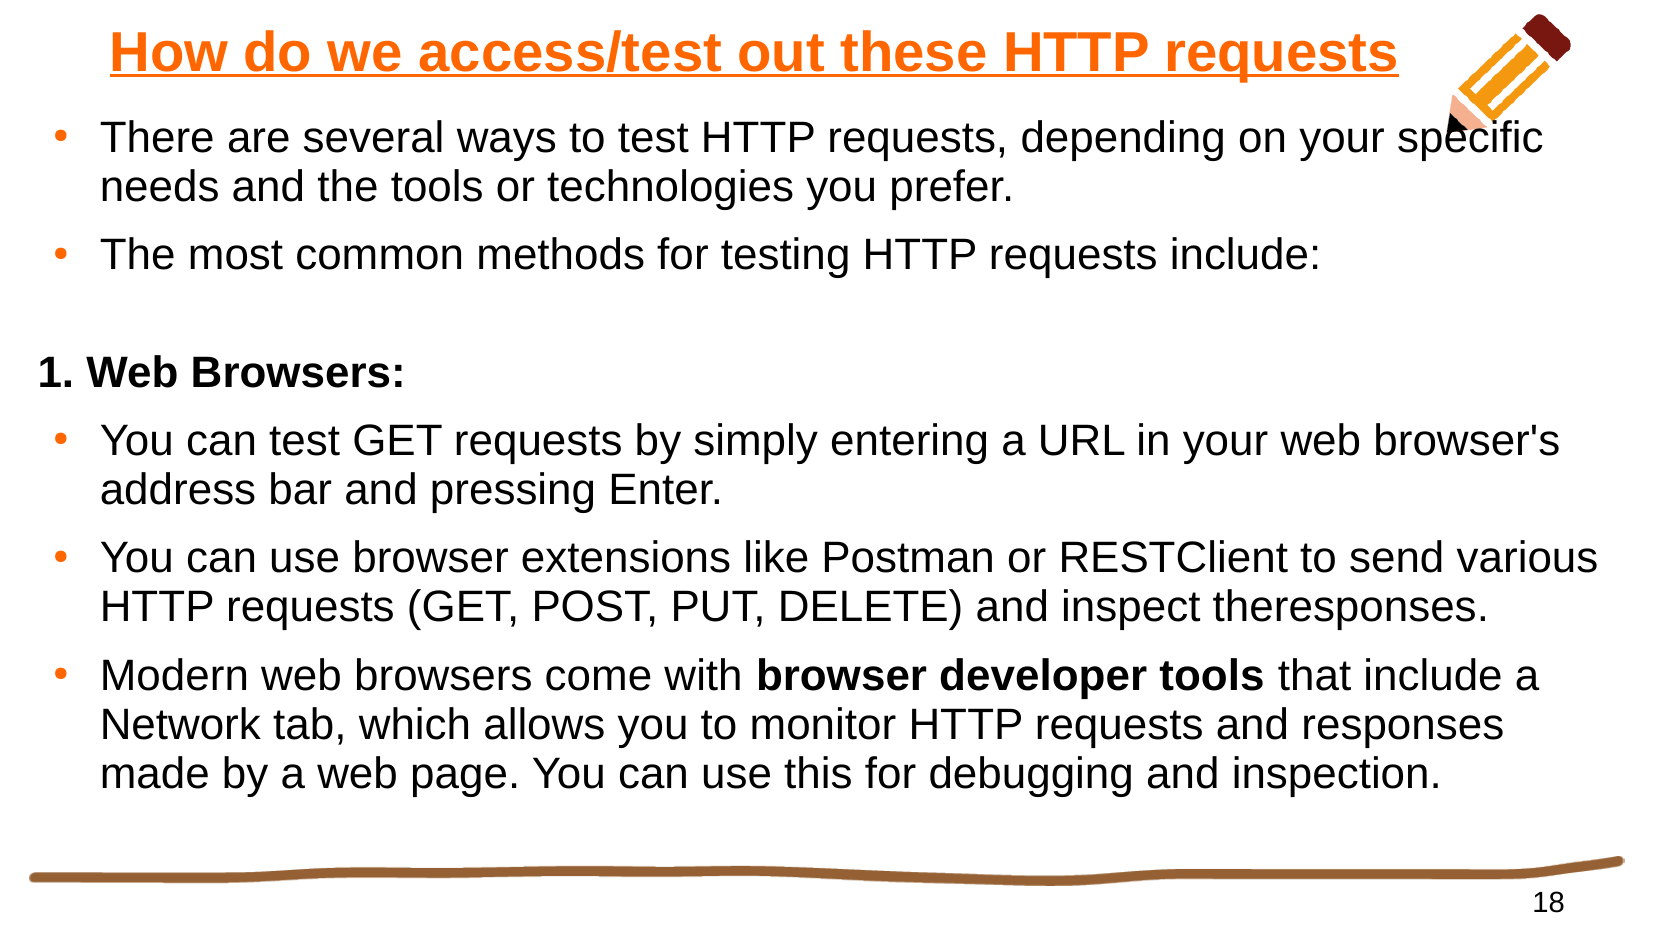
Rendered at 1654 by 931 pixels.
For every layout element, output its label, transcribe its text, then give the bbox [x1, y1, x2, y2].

picture [1446, 14, 1571, 112]
picture [29, 856, 1625, 886]
title How do we access/test out these HTTP requests [75, 0, 1434, 104]
list There are several ways to test HTTP requests, depending on your specific needs and the tools or technologies you prefer. The most common methods for testing HTTP requests include: 1. Web Browsers: You can test GET requests by simply entering a URL in your web browser's address bar and pressing Enter. You can use browser extensions like Postman or RESTClient to send various HTTP requests (GET, POST, PUT, DELETE) and inspect theresponses. Modern web browsers come with browser developer tools that include a Network tab, which allows you to monitor HTTP requests and responses made by a web page. You can use this for debugging and inspection. [37, 112, 1613, 857]
